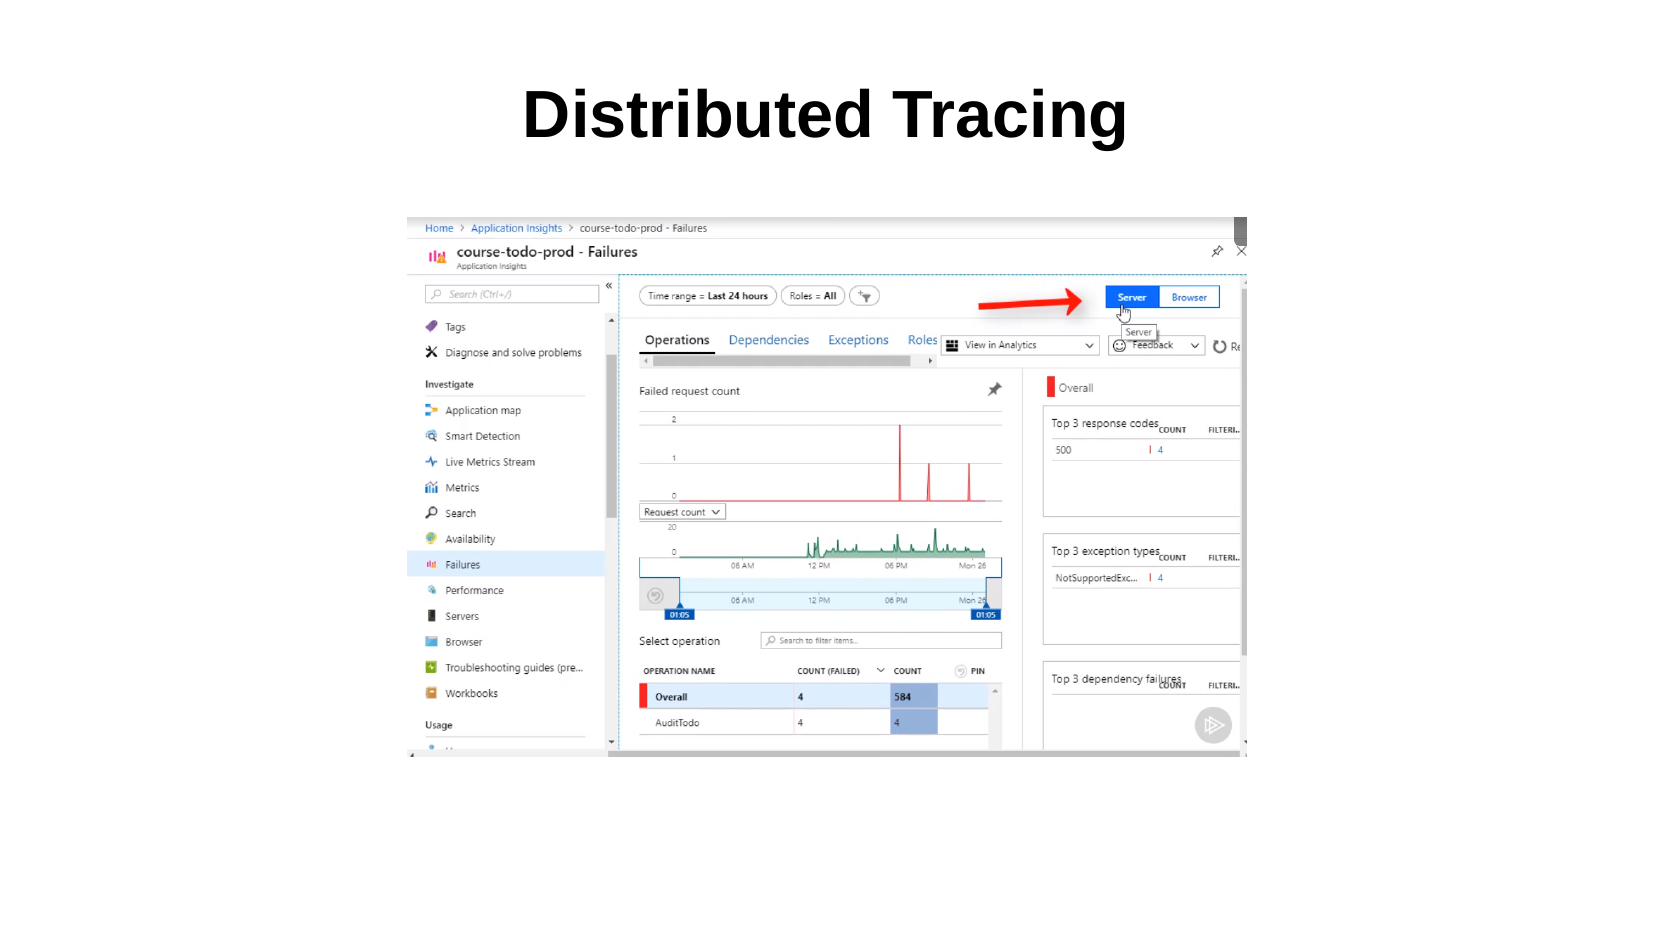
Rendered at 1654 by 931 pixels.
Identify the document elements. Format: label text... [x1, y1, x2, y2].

title Distributed Tracing [82, 37, 1571, 193]
picture [407, 217, 1247, 758]
